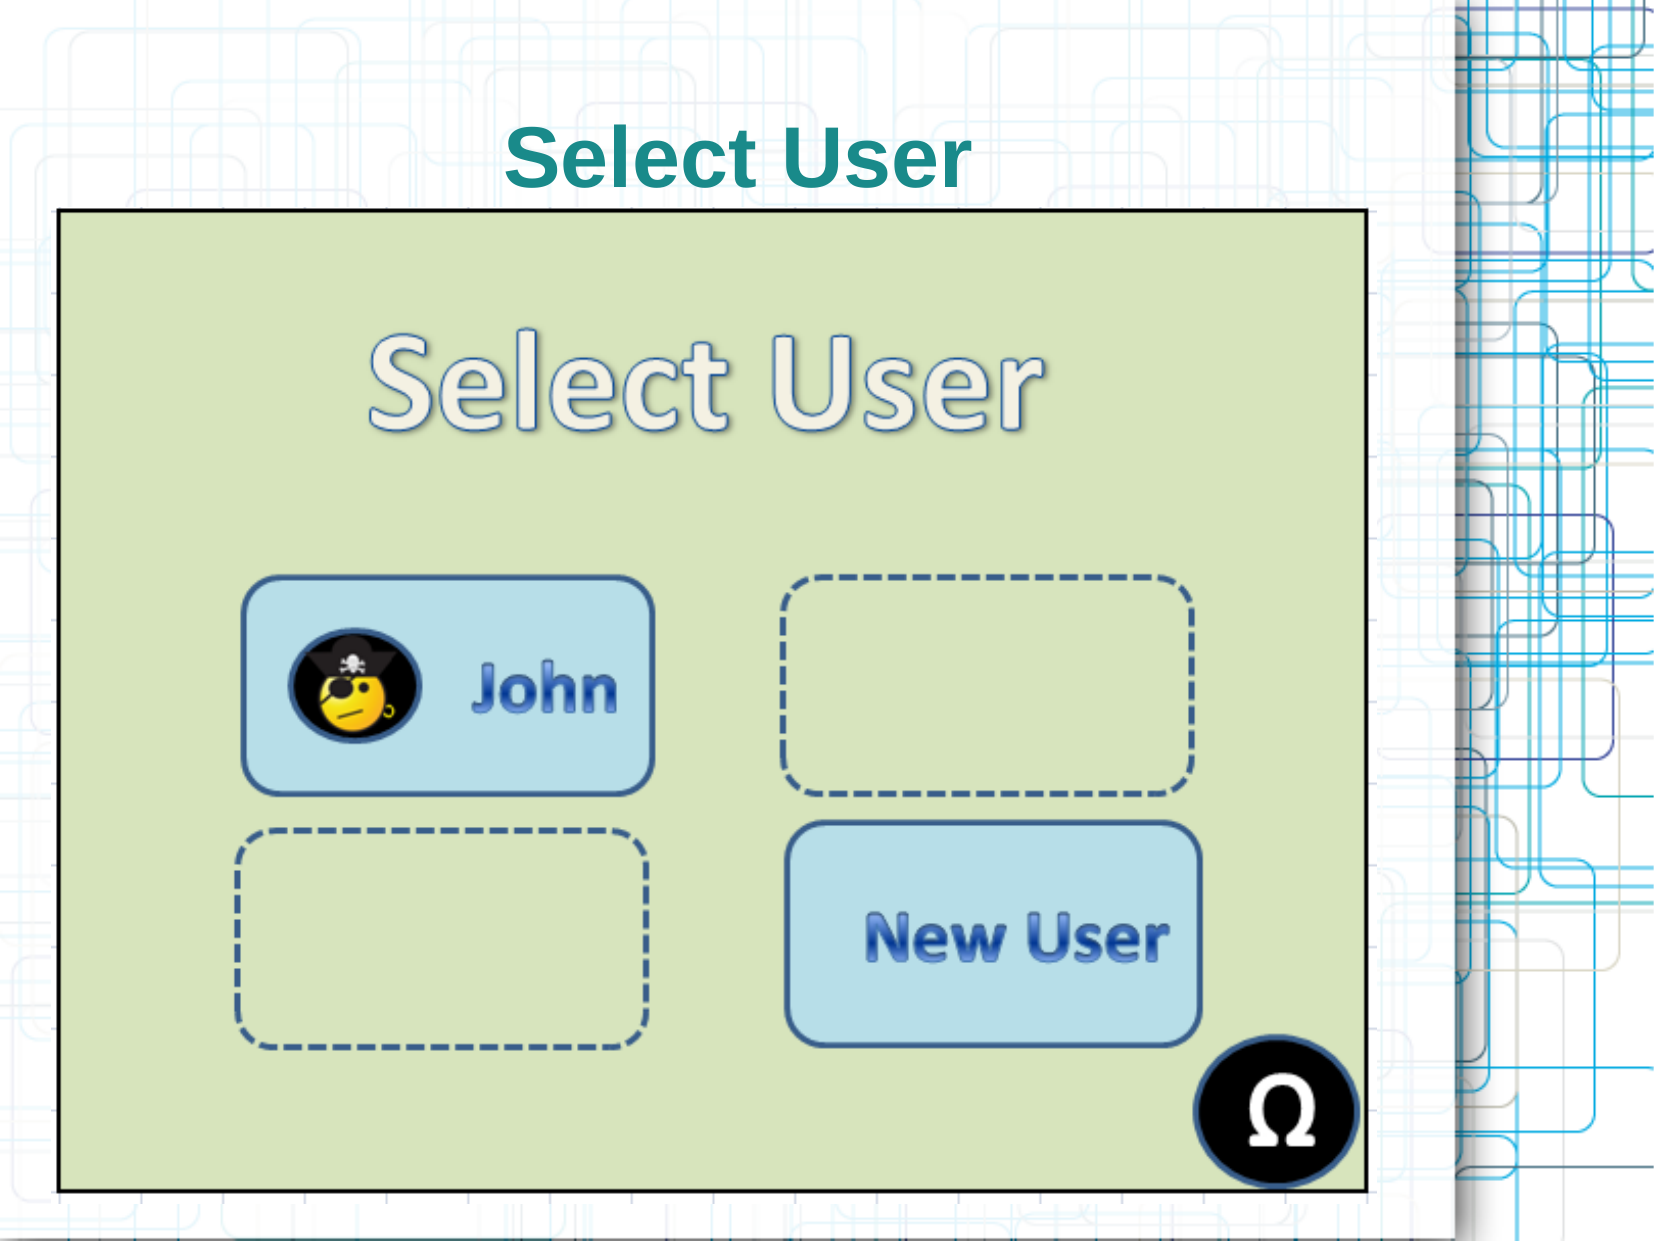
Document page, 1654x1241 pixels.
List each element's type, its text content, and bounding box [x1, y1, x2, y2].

title Select User [59, 49, 1418, 257]
picture [51, 207, 1377, 1204]
